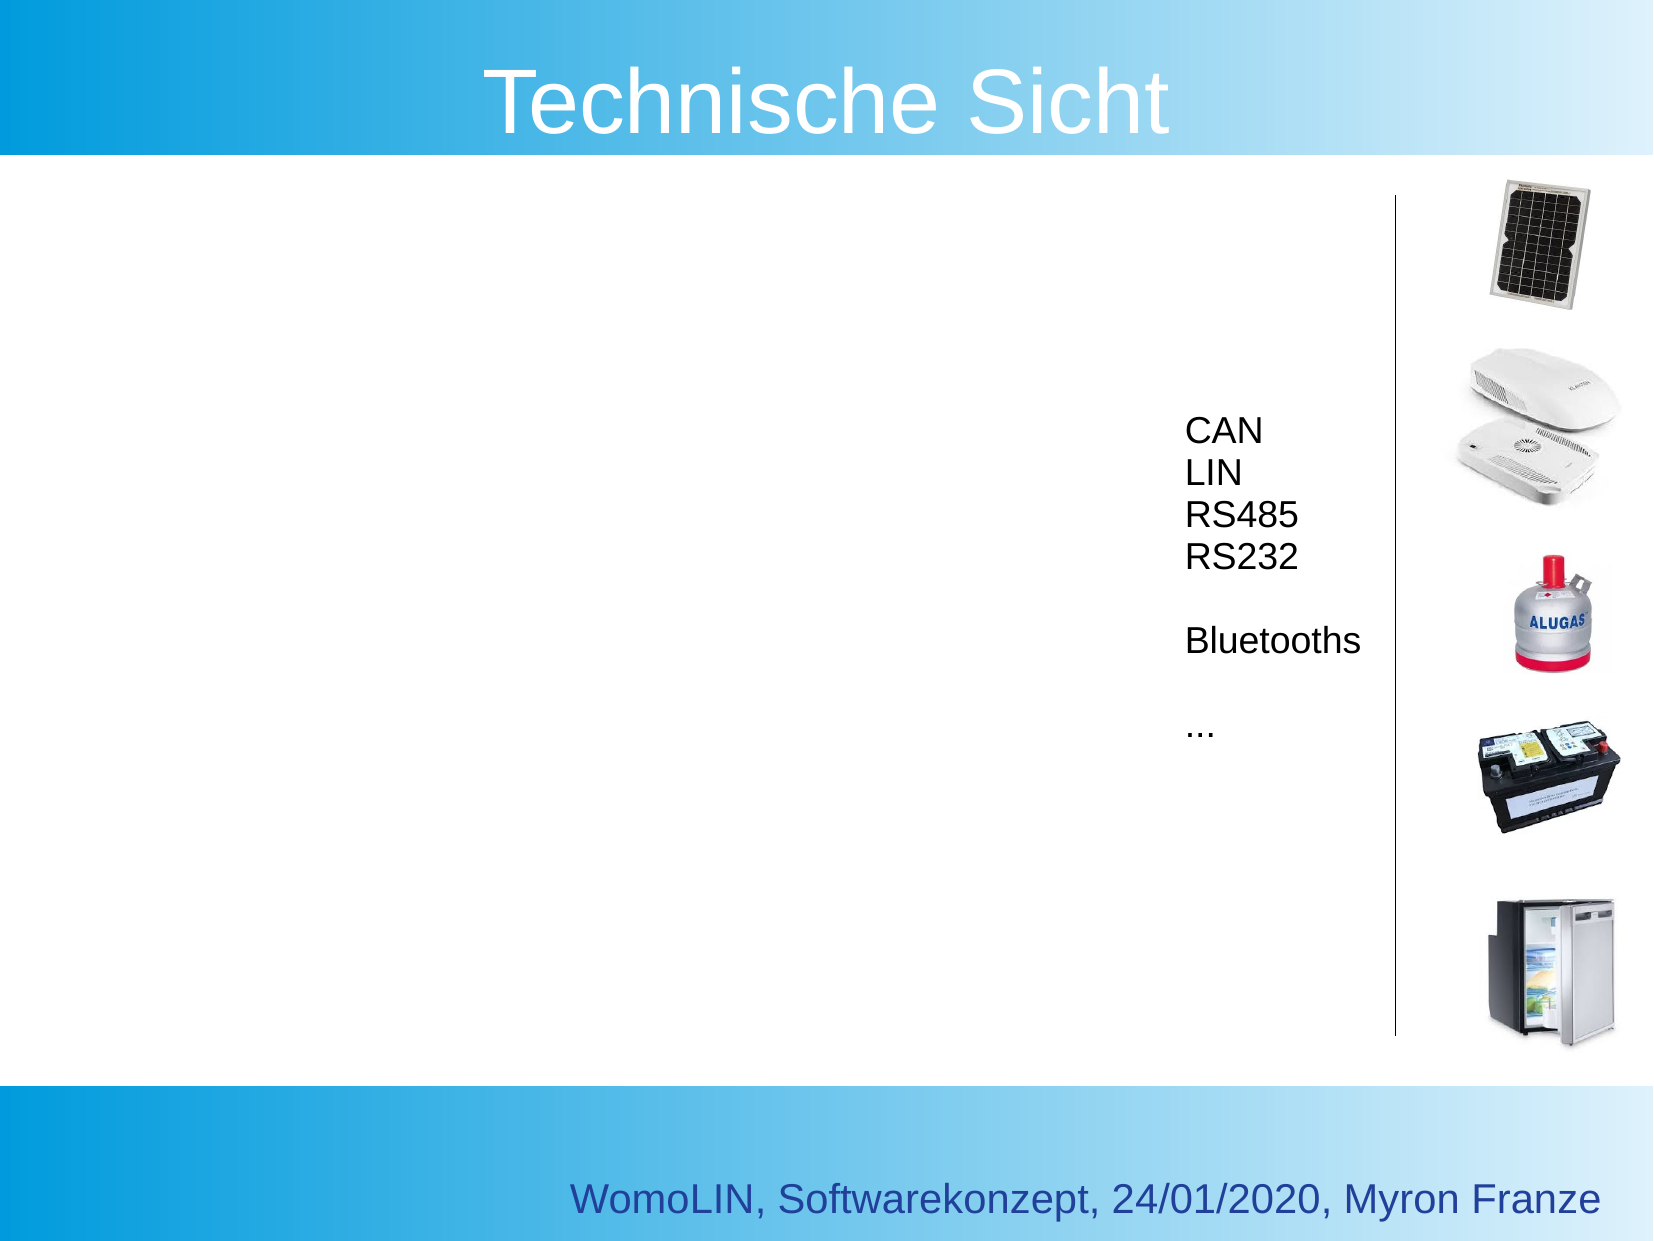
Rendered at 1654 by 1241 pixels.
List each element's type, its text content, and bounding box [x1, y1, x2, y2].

picture [1489, 179, 1591, 310]
title Technische Sicht [82, 49, 1571, 155]
picture [1493, 554, 1613, 674]
text_box CAN LIN RS485 RS232 Bluetooths ... [1170, 402, 1381, 796]
picture [1467, 884, 1636, 1053]
picture [1440, 327, 1638, 526]
picture [1477, 716, 1621, 841]
text_box WomoLIN, Softwarekonzept, 24/01/2020, Myron Franze [555, 1168, 1645, 1241]
